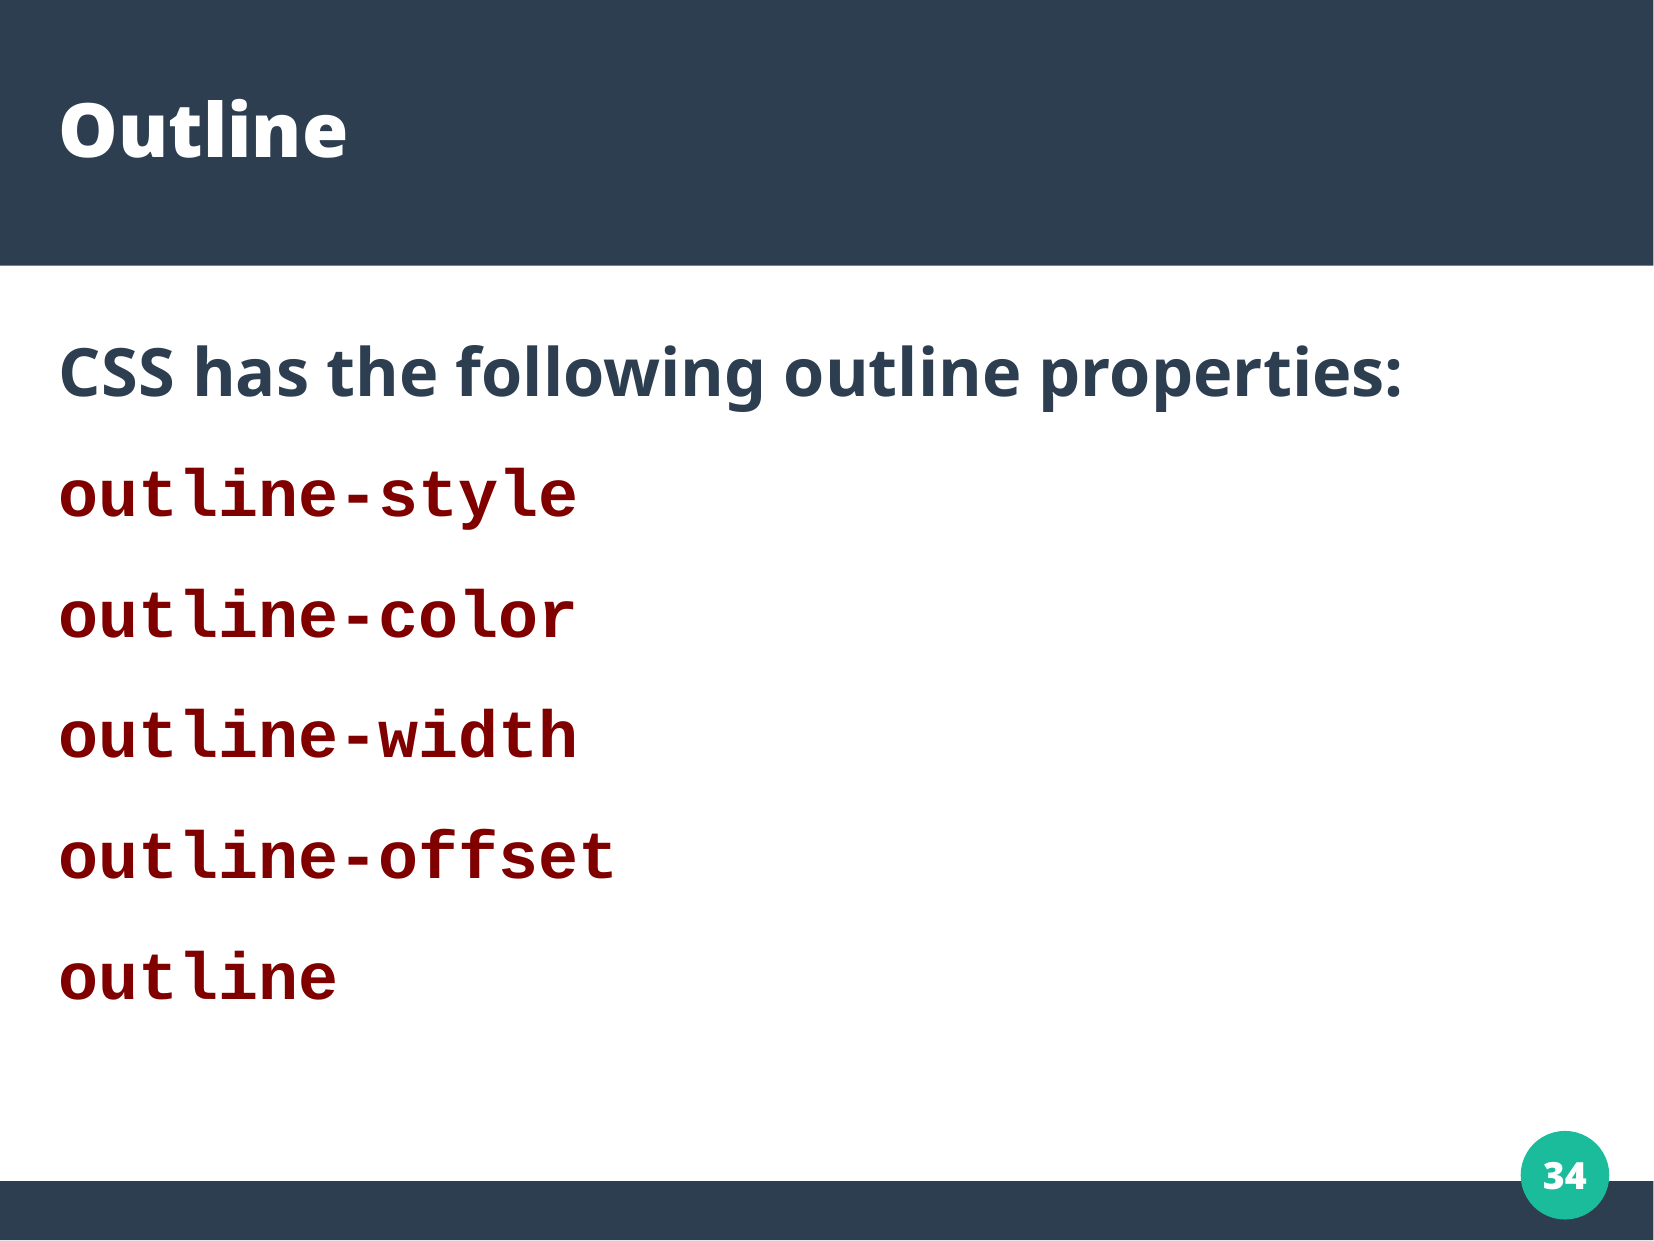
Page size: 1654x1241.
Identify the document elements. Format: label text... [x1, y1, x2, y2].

title Outline [59, 49, 1595, 207]
list CSS has the following outline properties: outline-style outline-color outline-width outline-offset outline [59, 324, 1595, 1152]
